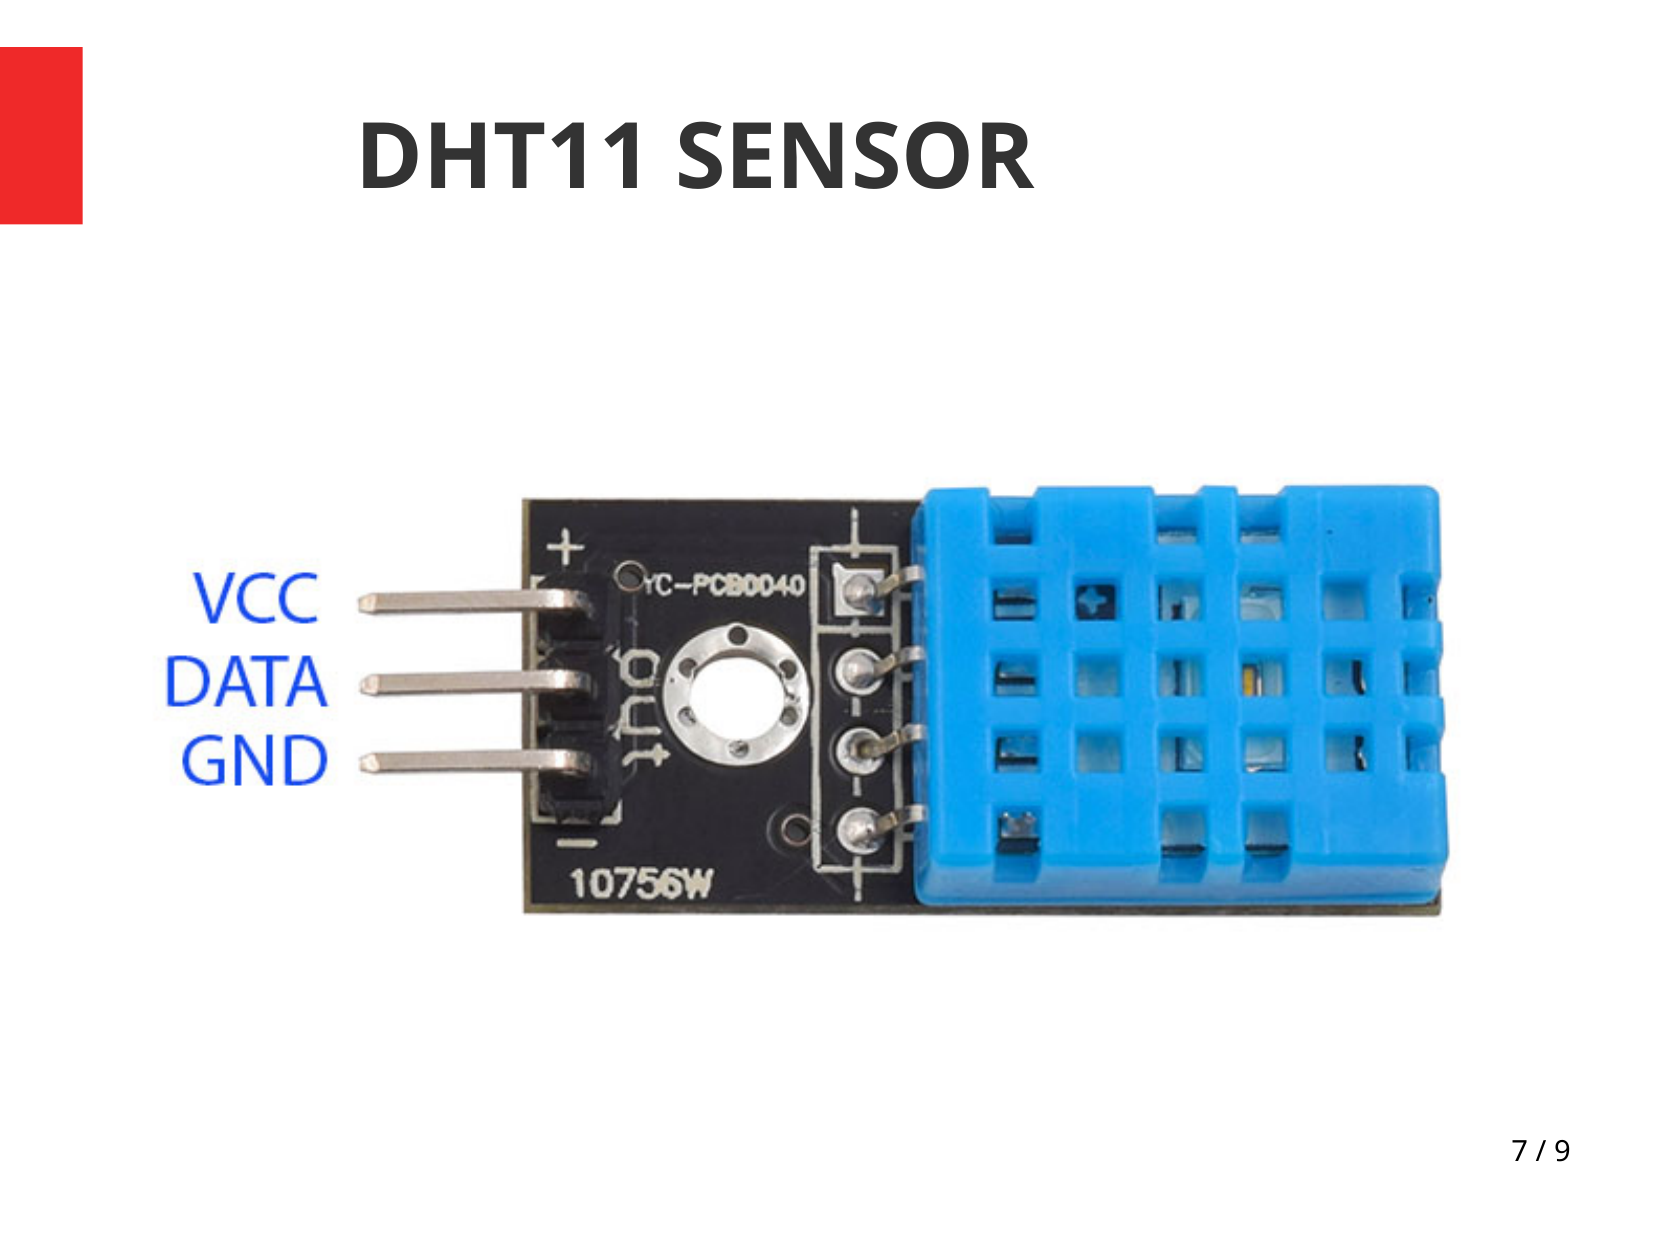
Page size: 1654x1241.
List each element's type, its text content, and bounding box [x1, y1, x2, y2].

title DHT11 SENSOR [118, 49, 1571, 257]
picture [70, 413, 1536, 1015]
